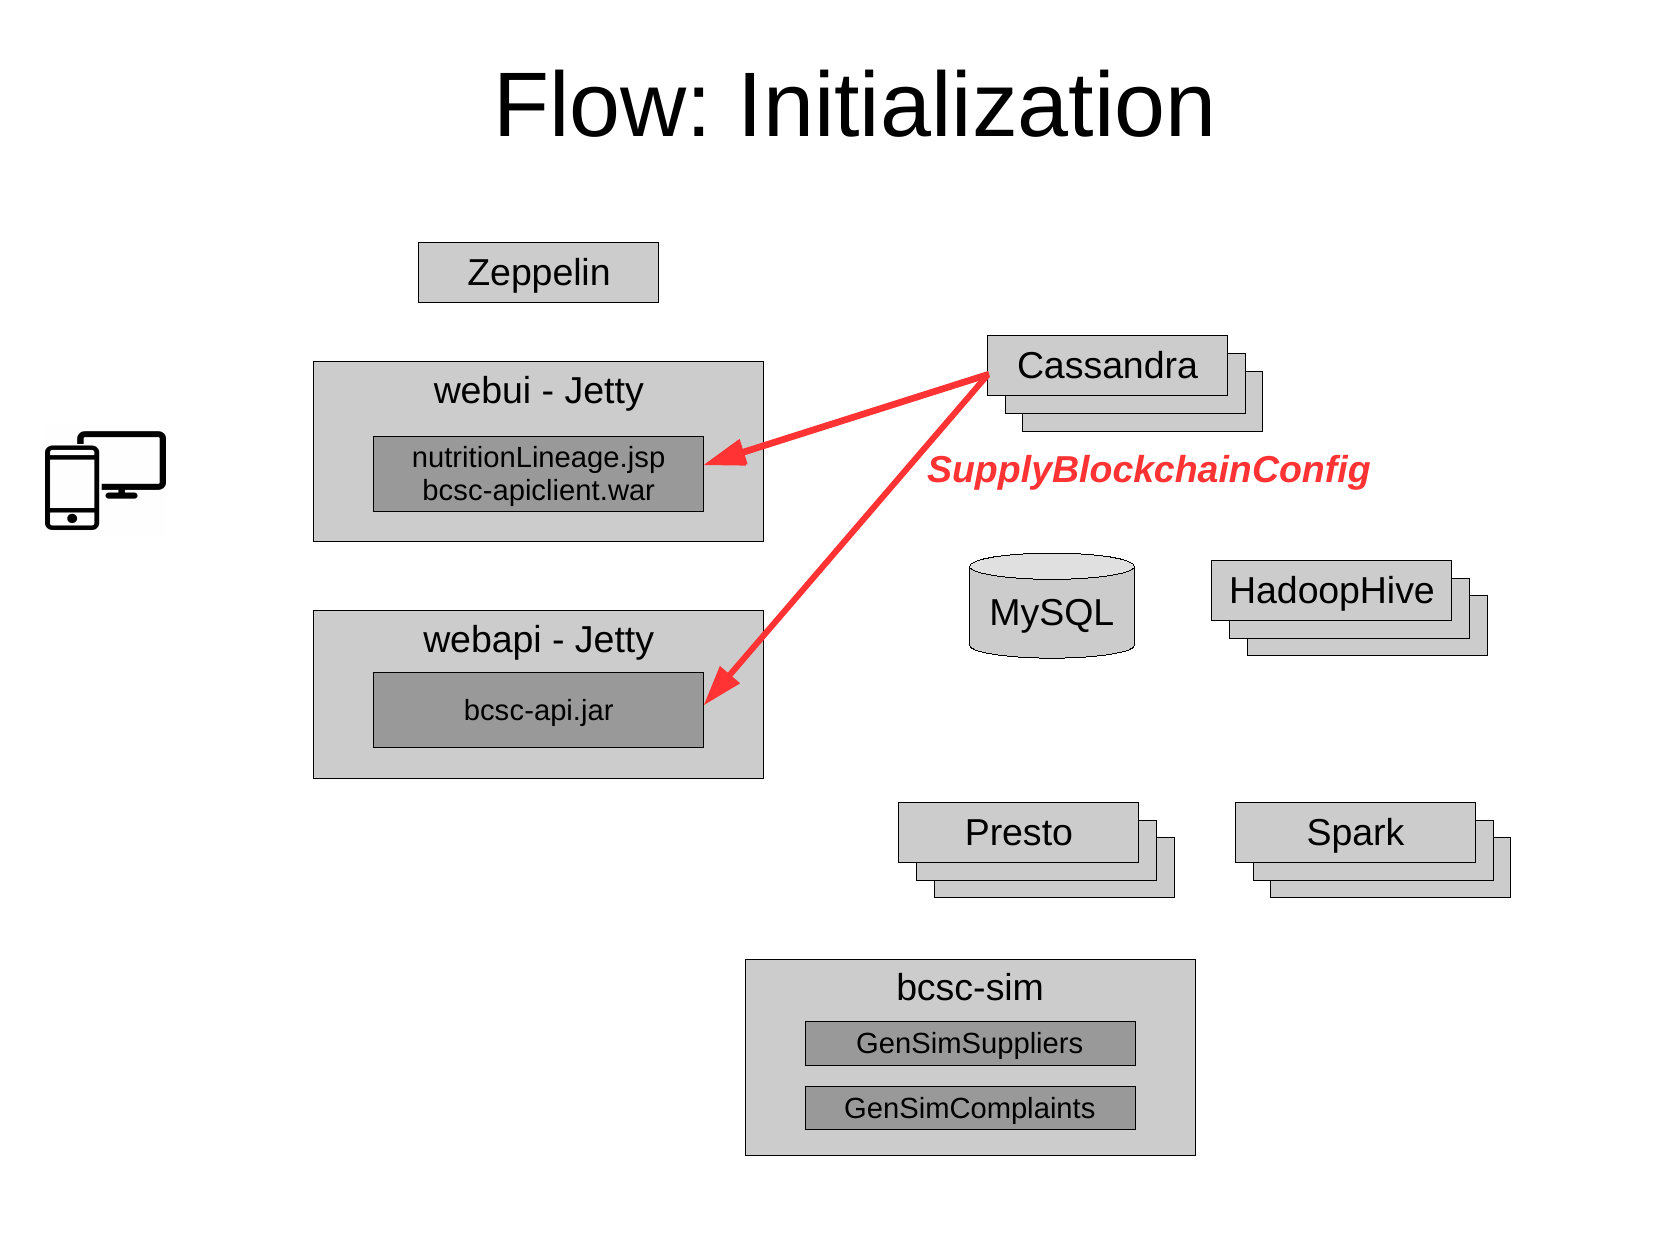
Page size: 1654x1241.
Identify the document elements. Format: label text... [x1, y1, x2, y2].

text_box Presto [898, 802, 1139, 863]
text_box SupplyBlockchainConfig [912, 440, 1442, 498]
text_box bcsc-sim [745, 959, 1196, 1156]
text_box webui - Jetty [313, 361, 764, 542]
text_box GenSimComplaints [805, 1086, 1136, 1130]
text_box bcsc-api.jar [373, 672, 704, 748]
picture [45, 424, 166, 537]
text_box [1005, 353, 1263, 432]
text_box GenSimSuppliers [805, 1021, 1136, 1066]
text_box MySQL [969, 568, 1135, 659]
text_box nutritionLineage.jsp bcsc-apiclient.war [373, 436, 704, 512]
text_box HadoopHive [1211, 560, 1452, 621]
text_box Spark [1235, 802, 1476, 863]
text_box Hadoop [969, 553, 1135, 580]
text_box [916, 820, 1175, 898]
text_box [1229, 578, 1488, 656]
text_box Cassandra [987, 335, 1228, 396]
text_box Flow: Initialization [105, 48, 1571, 152]
text_box [1253, 820, 1511, 898]
text_box Zeppelin [418, 242, 659, 303]
text_box webapi - Jetty [313, 610, 764, 779]
